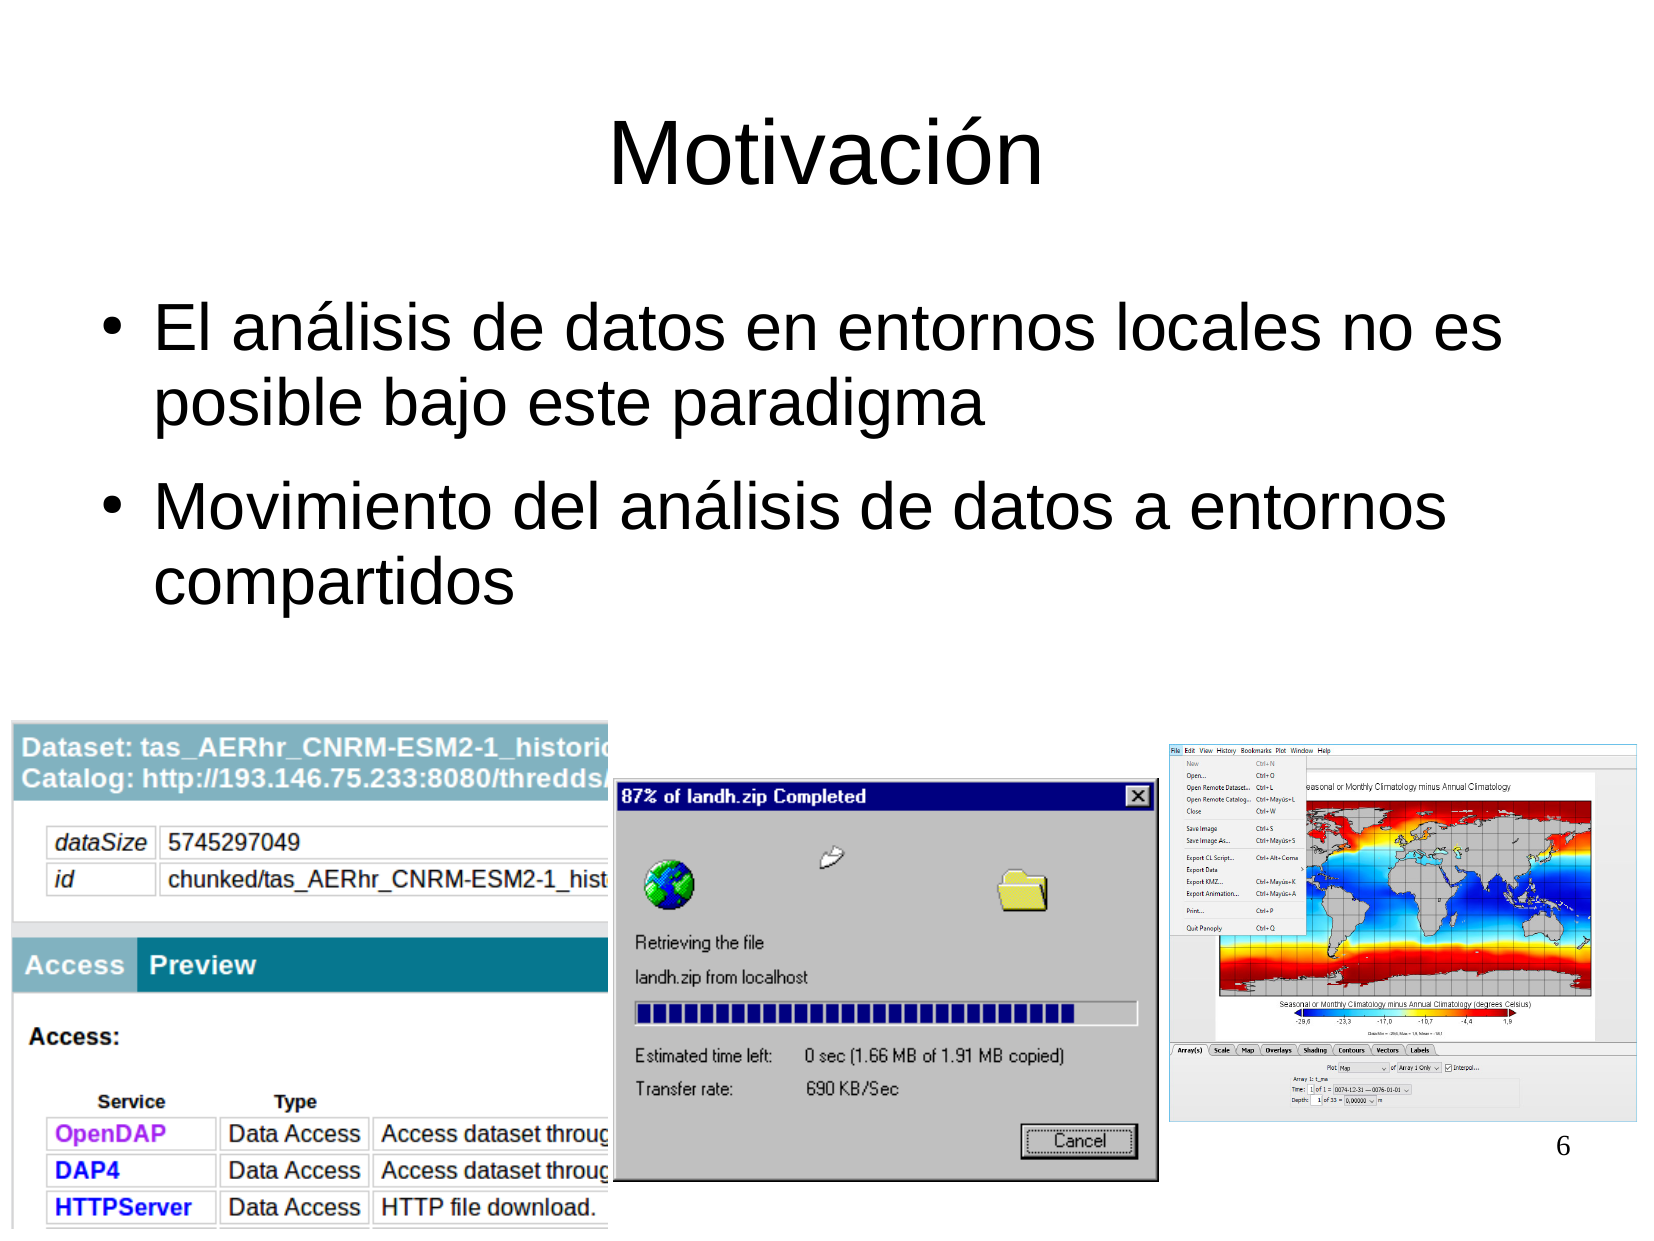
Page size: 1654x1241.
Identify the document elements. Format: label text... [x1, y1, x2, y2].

picture [613, 778, 1159, 1182]
picture [1169, 744, 1638, 1123]
list El análisis de datos en entornos locales no es posible bajo este paradigma Movimiento del análisis de datos a entornos compartidos [82, 290, 1571, 1010]
picture [11, 720, 608, 1229]
title Motivación [82, 49, 1571, 257]
